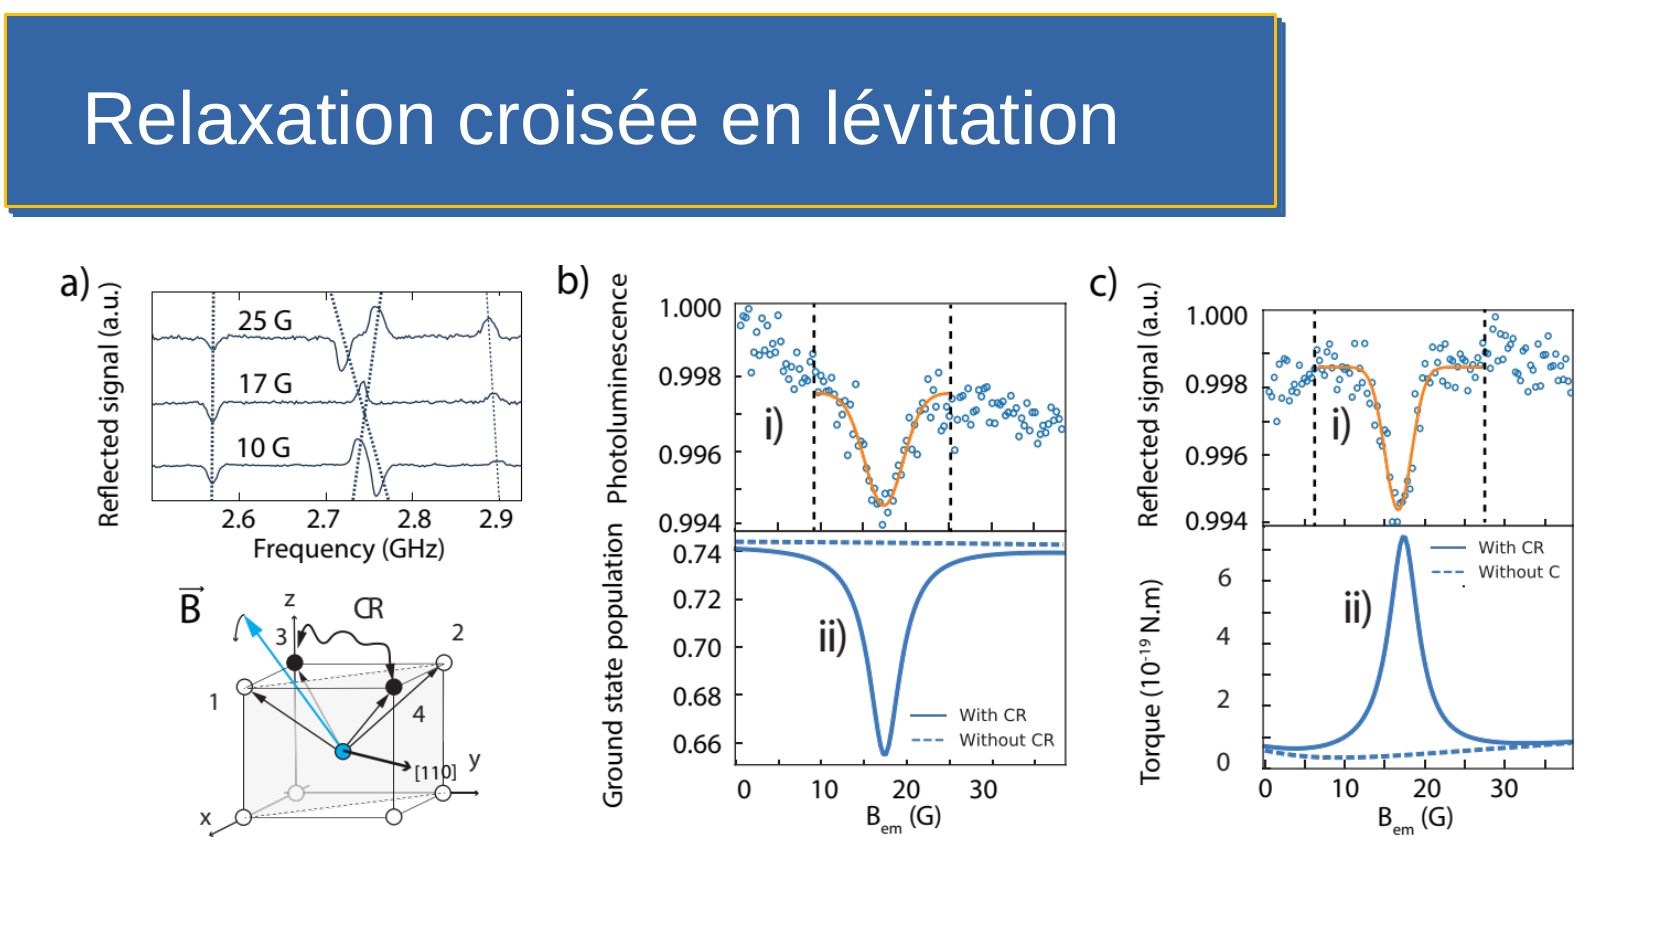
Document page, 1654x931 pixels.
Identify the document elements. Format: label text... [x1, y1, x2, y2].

title Relaxation croisée en lévitation [82, 44, 1235, 192]
picture [59, 265, 1595, 837]
